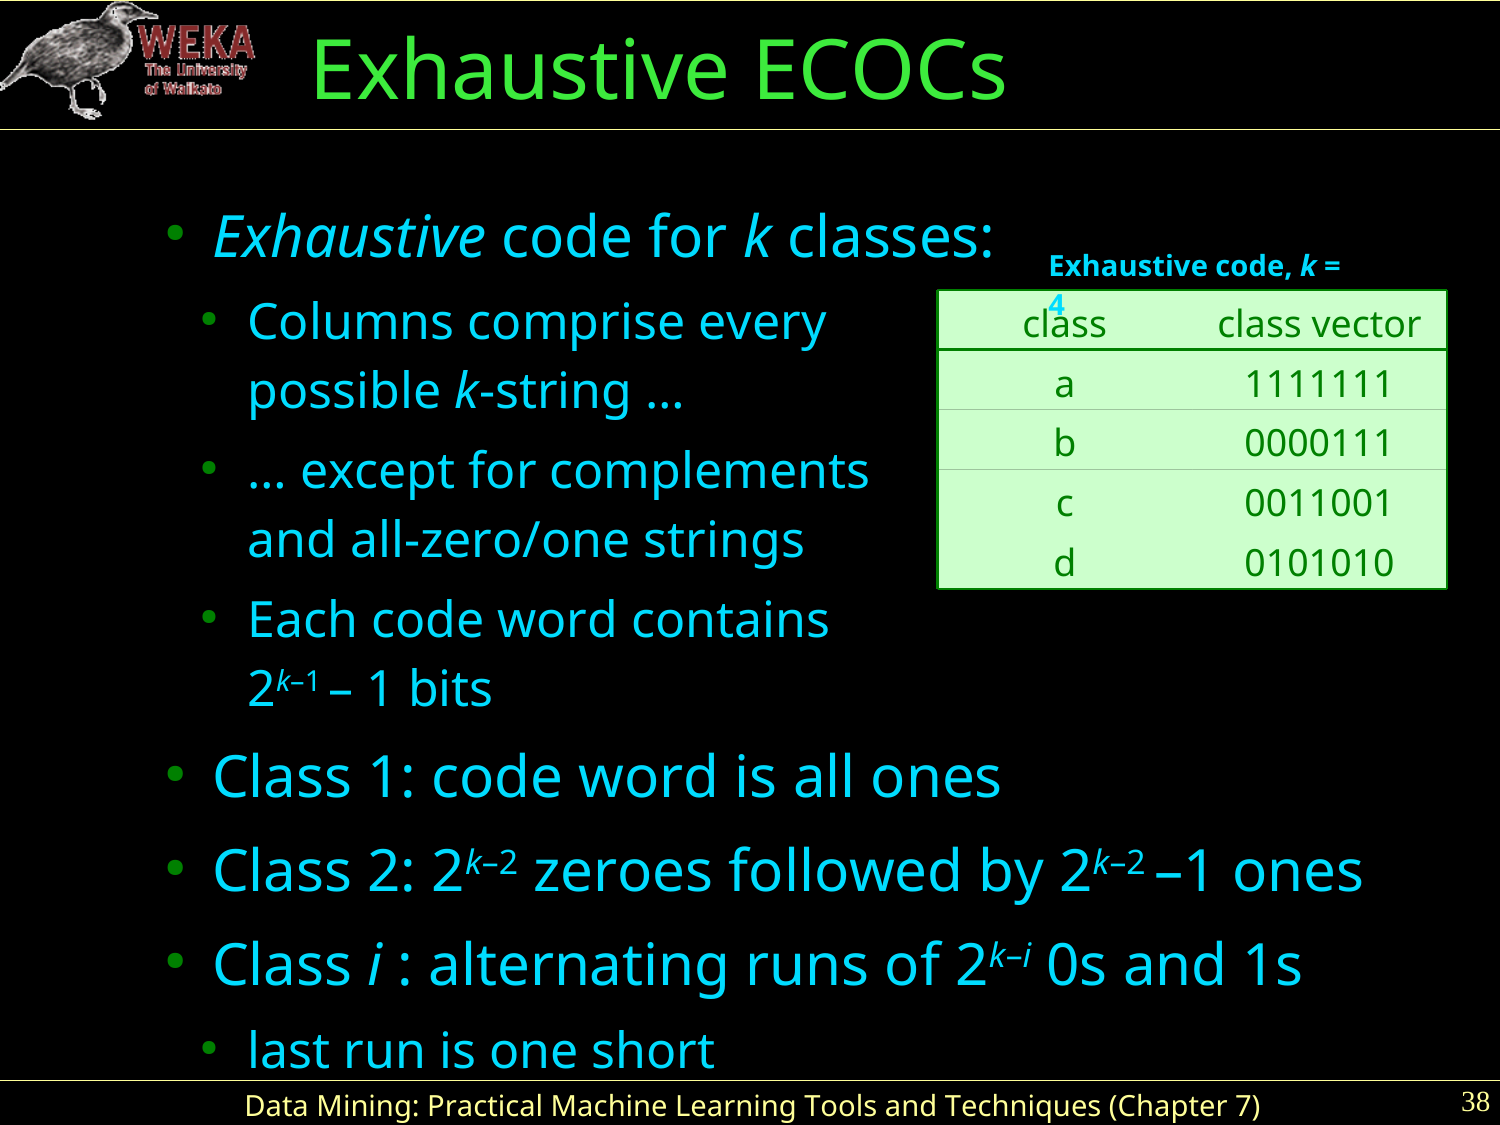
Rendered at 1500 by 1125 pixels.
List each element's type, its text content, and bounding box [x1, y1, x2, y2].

text_box a [939, 351, 1193, 410]
title Exhaustive ECOCs [295, 0, 1500, 148]
text_box Exhaustive code for k classes: Columns comprise every possible k-string … … except for complements and all-zero/one strings Each code word contains 2k–1 – 1 bits Class 1: code word is all ones Class 2: 2k–2 zeroes followed by 2k–2 –1 ones Class i : alternating runs of 2k–i 0s and 1s last run is one short [149, 187, 1388, 952]
text_box c [939, 470, 1193, 530]
text_box Exhaustive code, k = 4 [1033, 237, 1363, 288]
picture [0, 1, 266, 129]
text_box b [939, 410, 1193, 470]
text_box 0000111 [1193, 410, 1446, 470]
text_box class [939, 291, 1193, 348]
text_box 1111111 [1193, 351, 1446, 410]
text_box 0011001 [1193, 470, 1446, 530]
text_box d [939, 530, 1193, 588]
text_box class vector [1193, 291, 1446, 348]
text_box 0101010 [1193, 530, 1446, 588]
